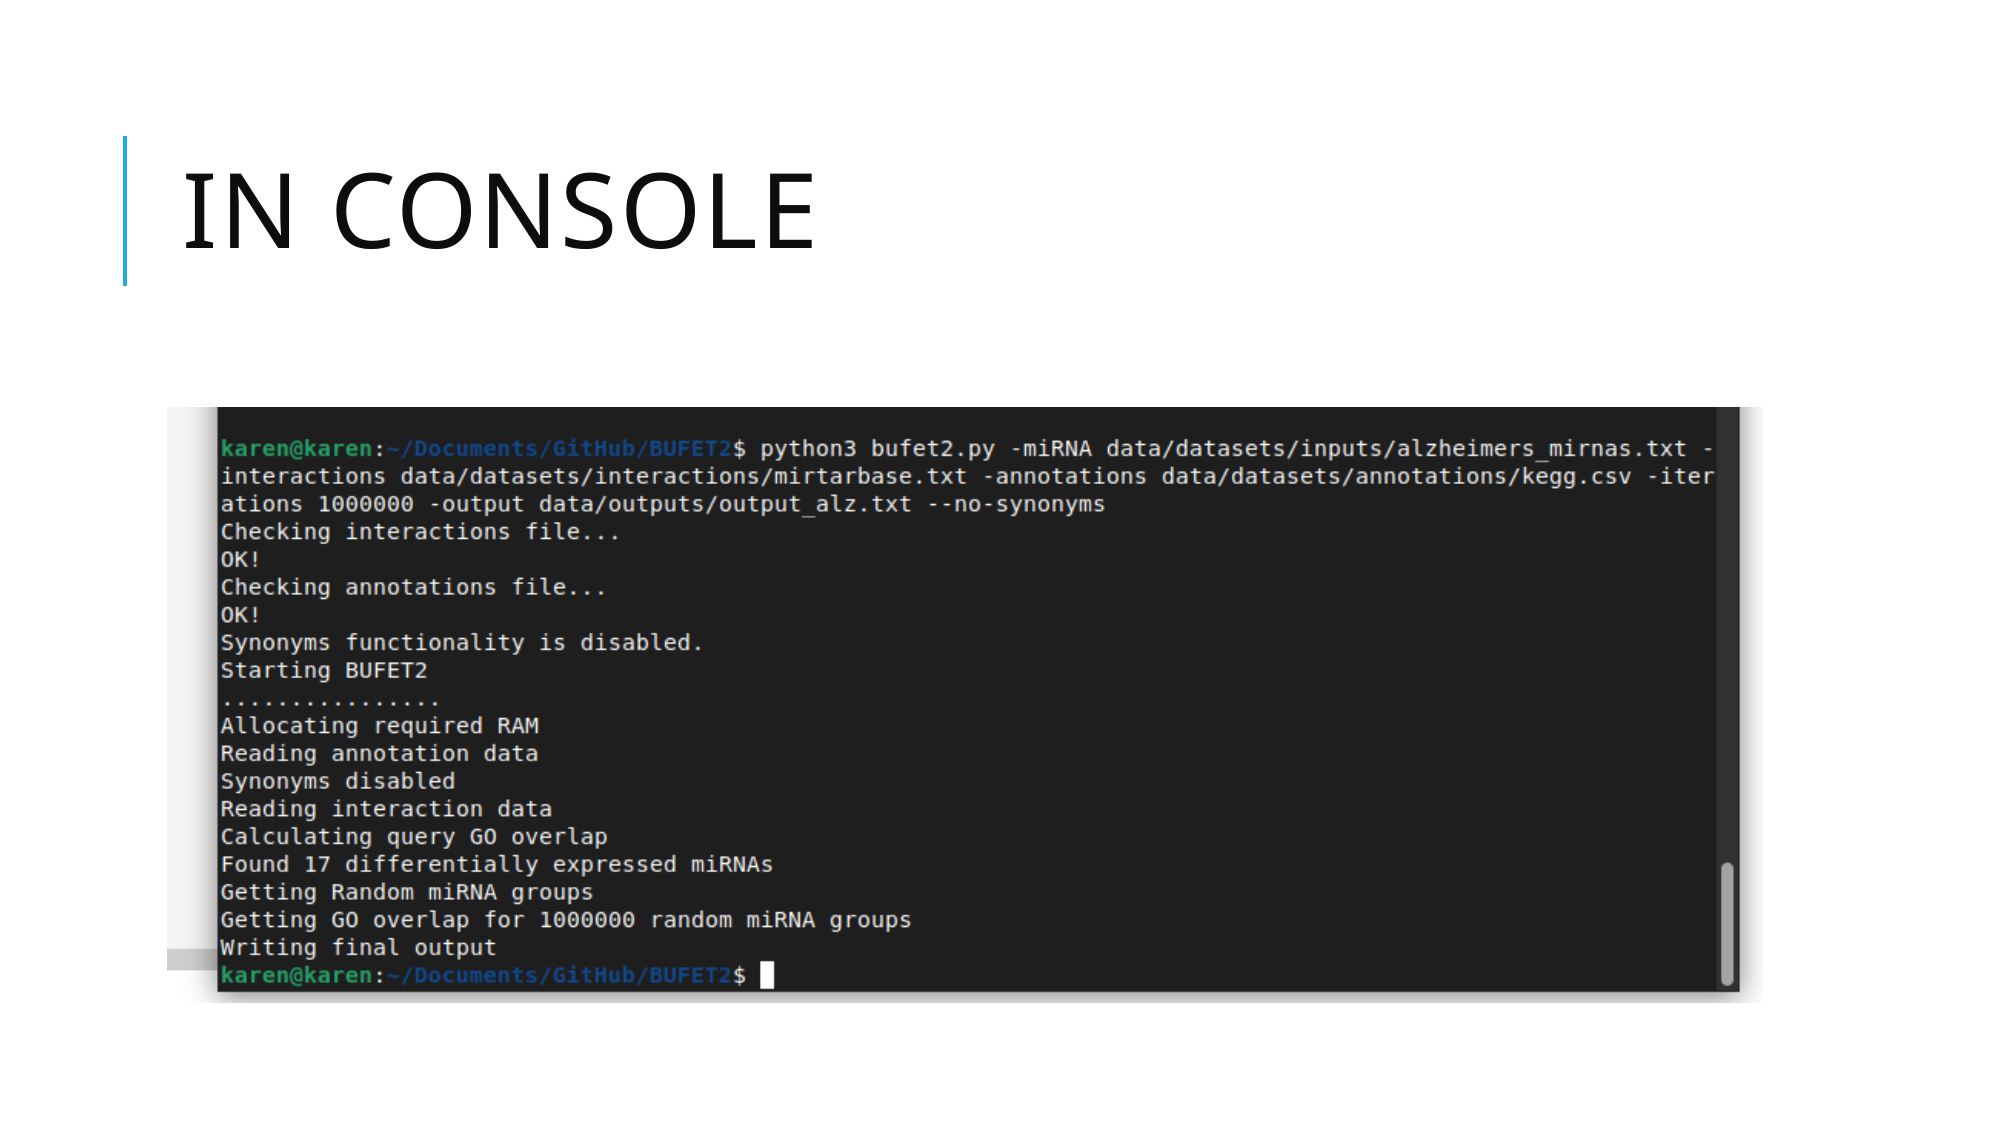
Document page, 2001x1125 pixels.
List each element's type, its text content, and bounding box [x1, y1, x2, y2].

title In Console [168, 96, 1763, 343]
picture [167, 407, 1763, 1003]
